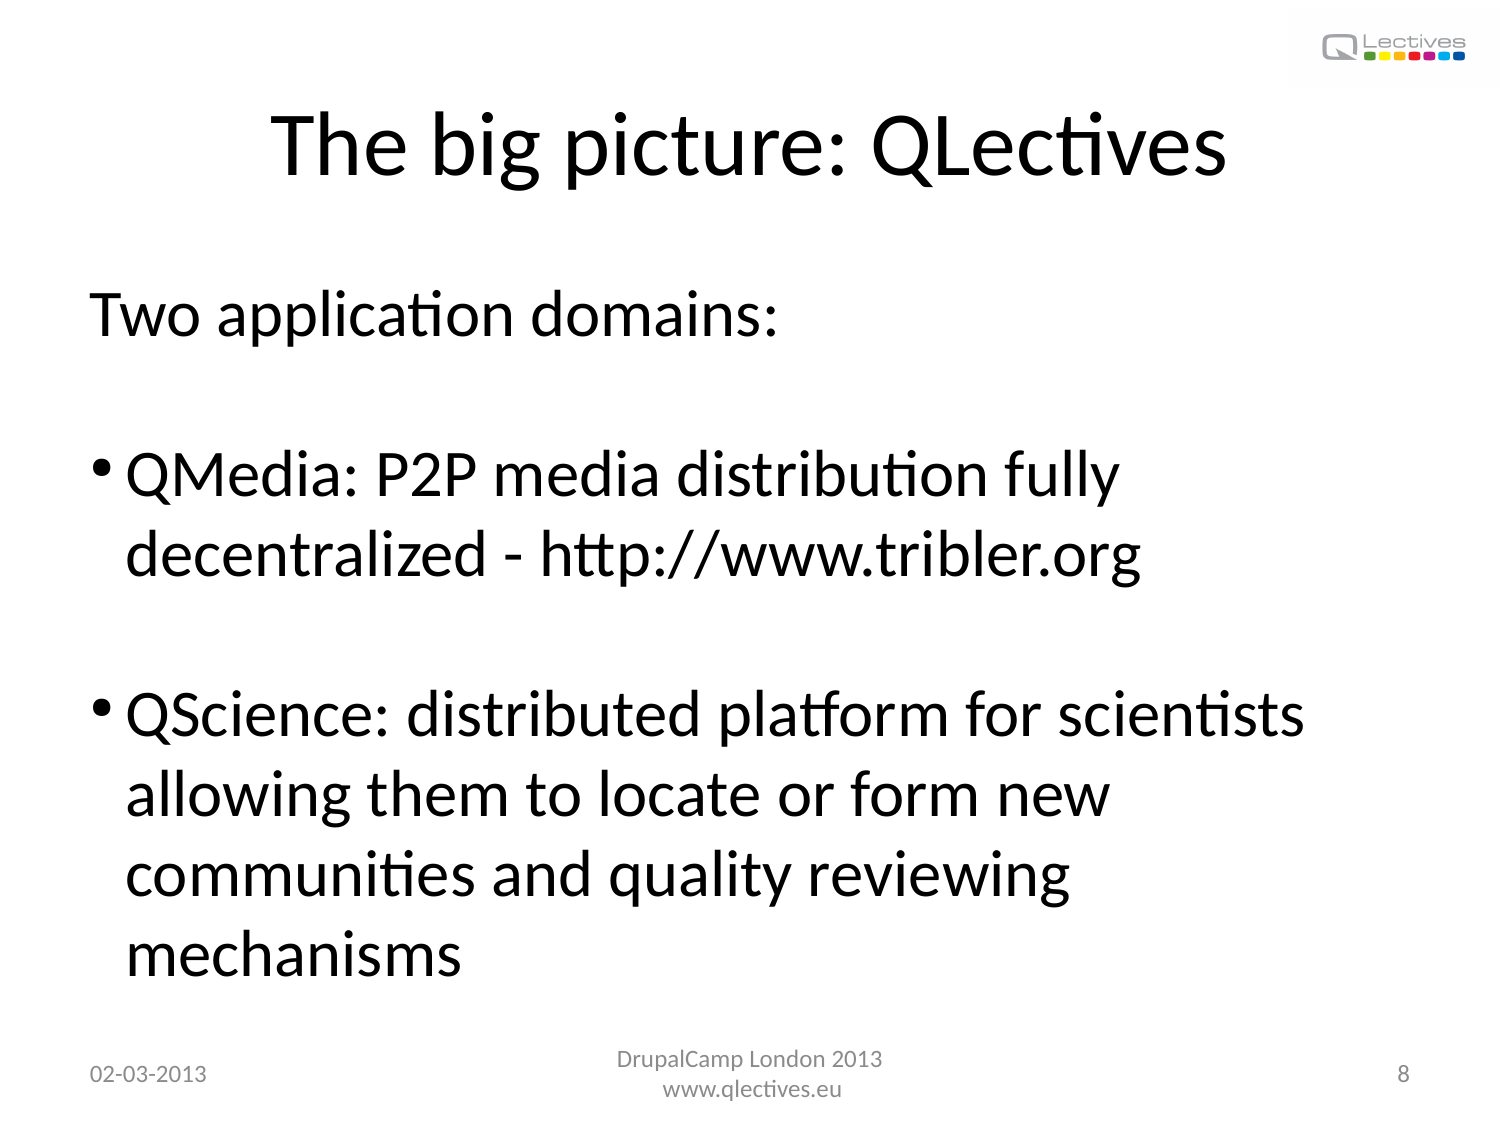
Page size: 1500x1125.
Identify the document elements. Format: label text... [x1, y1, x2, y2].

text_box DrupalCamp London 2013 www.qlectives.eu [512, 1042, 988, 1103]
text_box Two application domains: QMedia: P2P media distribution fully decentralized - http://www.tribler.org QScience: distributed platform for scientists allowing them to locate or form new communities and quality reviewing mechanisms [75, 262, 1425, 1005]
text_box The big picture: QLectives [75, 45, 1425, 233]
picture [1288, 9, 1500, 90]
text_box <number> [1074, 1042, 1425, 1103]
text_box 02-03-2013 [74, 1042, 425, 1103]
